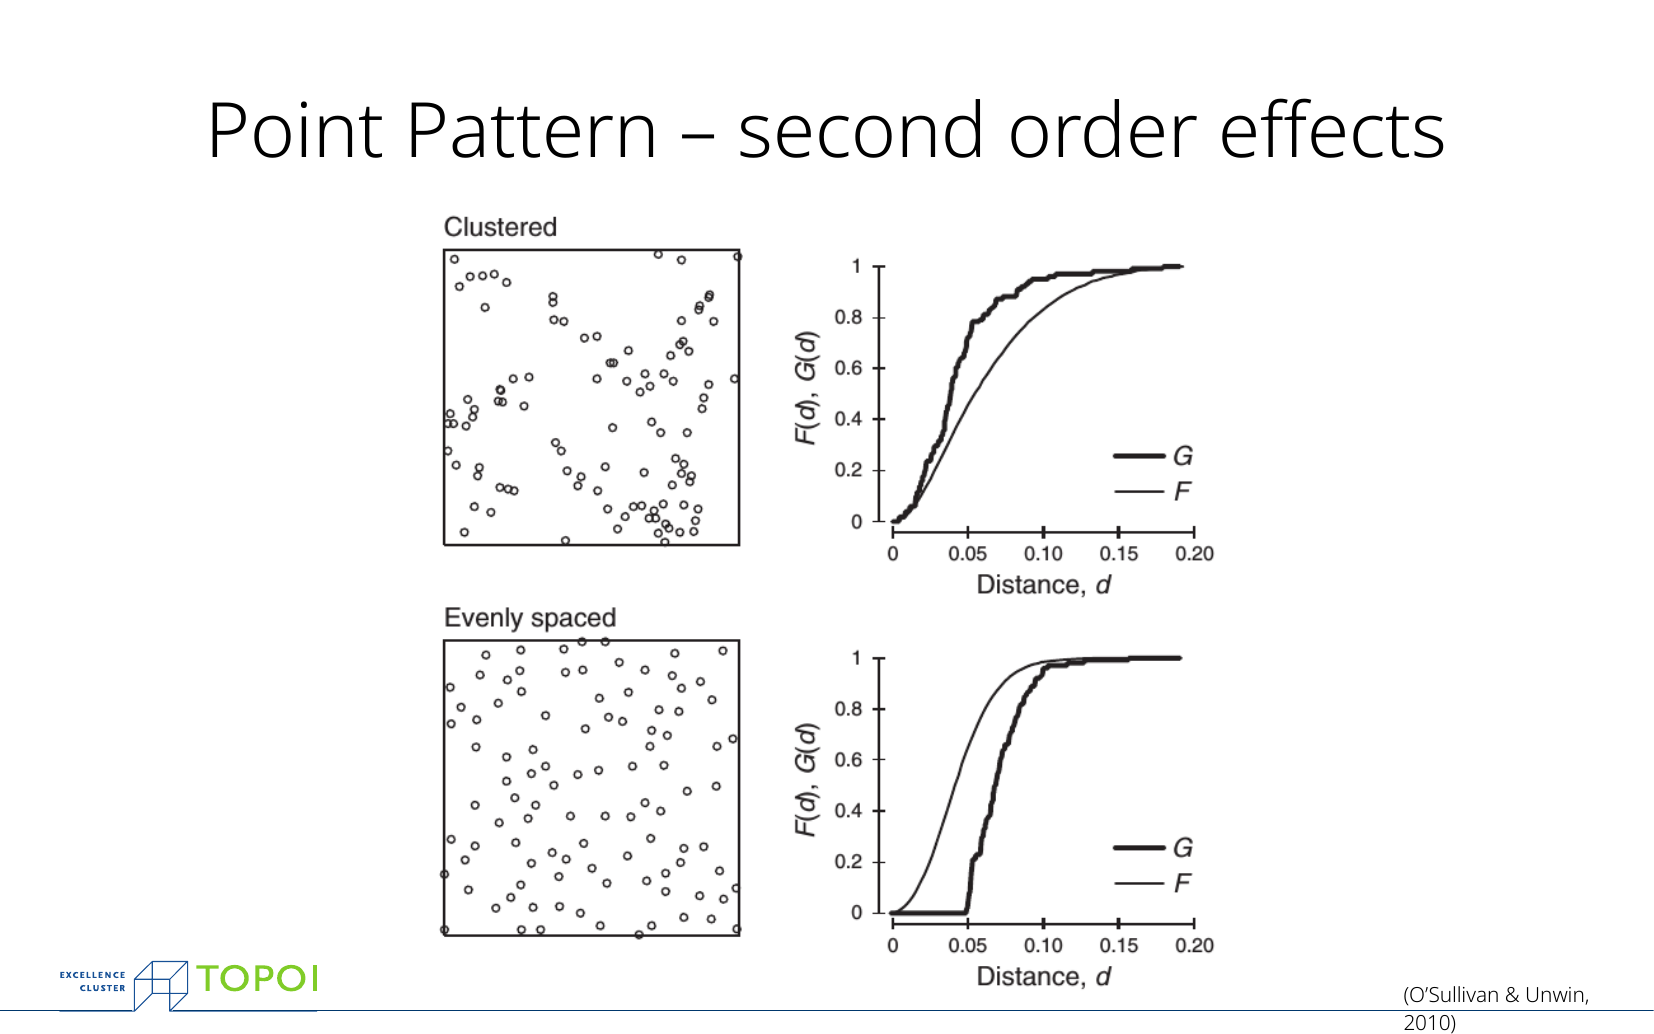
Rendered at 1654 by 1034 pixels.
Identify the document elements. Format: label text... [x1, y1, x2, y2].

text_box (O’Sullivan & Unwin, 2010) [1388, 972, 1654, 1016]
title Point Pattern – second order effects [82, 41, 1571, 214]
picture [354, 175, 1296, 1007]
